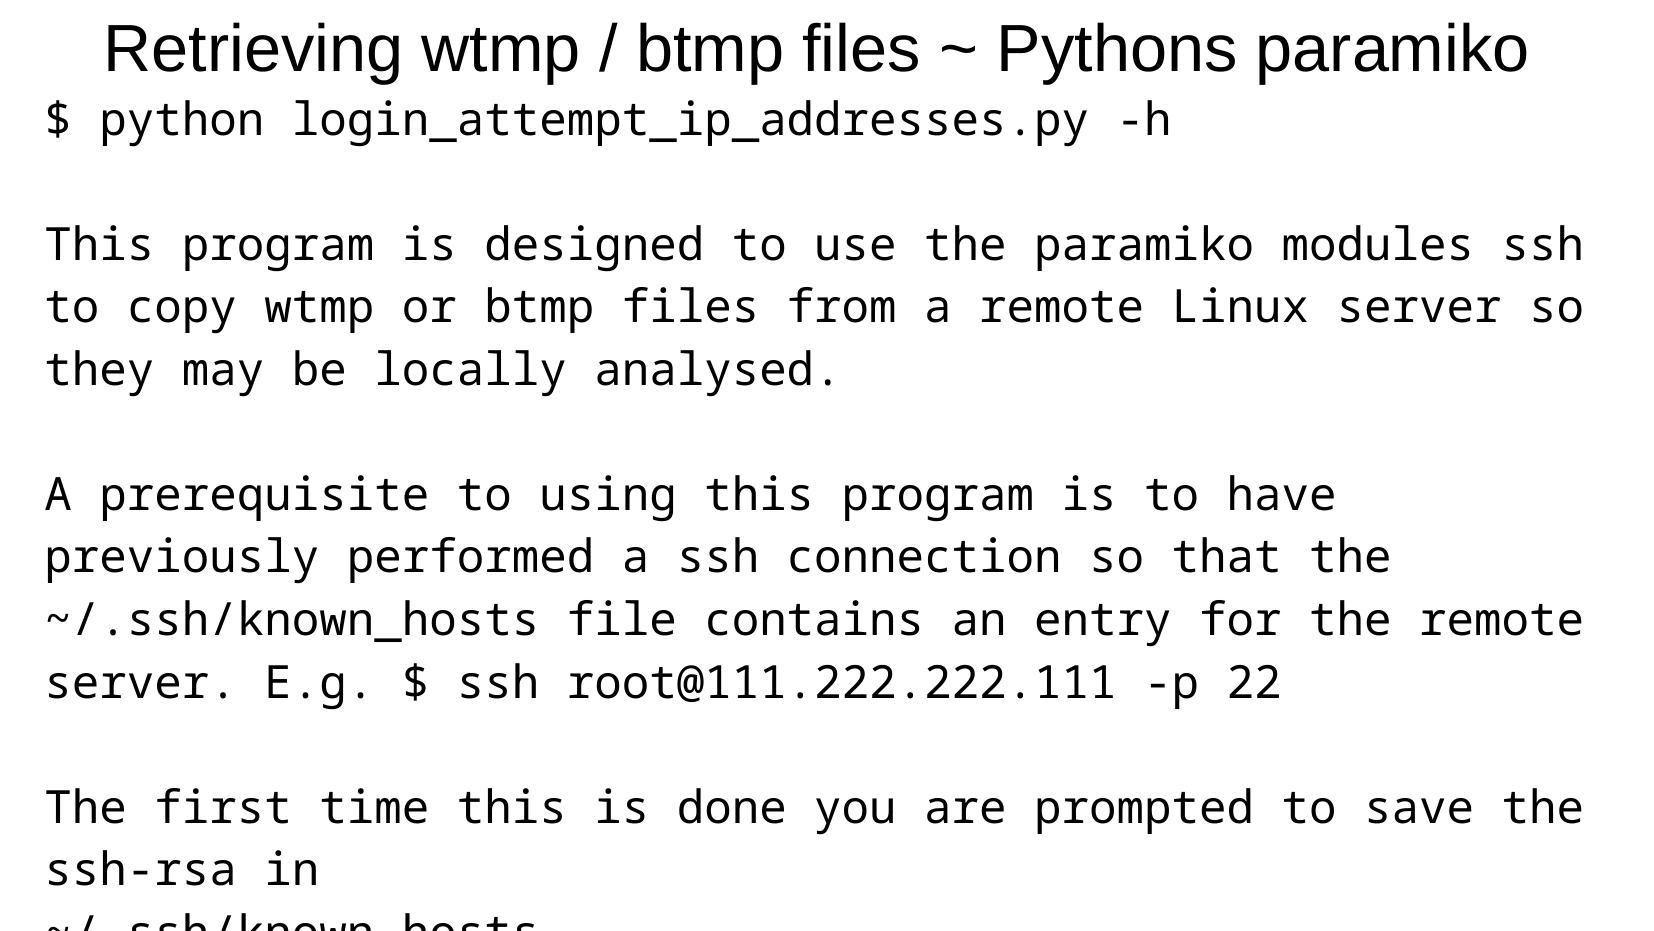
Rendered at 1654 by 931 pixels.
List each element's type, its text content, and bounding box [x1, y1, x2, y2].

text_box $ python login_attempt_ip_addresses.py -h This program is designed to use the paramiko modules ssh to copy wtmp or btmp files from a remote Linux server so they may be locally analysed. A prerequisite to using this program is to have previously performed a ssh connection so that the ~/.ssh/known_hosts file contains an entry for the remote server. E.g. $ ssh root@111.222.222.111 -p 22 The first time this is done you are prompted to save the ssh-rsa in ~/.ssh/known_hosts. Note that a wtmp / btmp file from a previous month may have a path and file name of /var/log/btmp.1 and have r access for root and group, but not world. Thus you may need to log in via ssh and set $ sudo chmod +664 /var/log/btmp.1 before using this program, so that the file may be accessed in order to be copied. [29, 78, 1630, 928]
title Retrieving wtmp / btmp files ~ Pythons paramiko [82, 10, 1571, 78]
